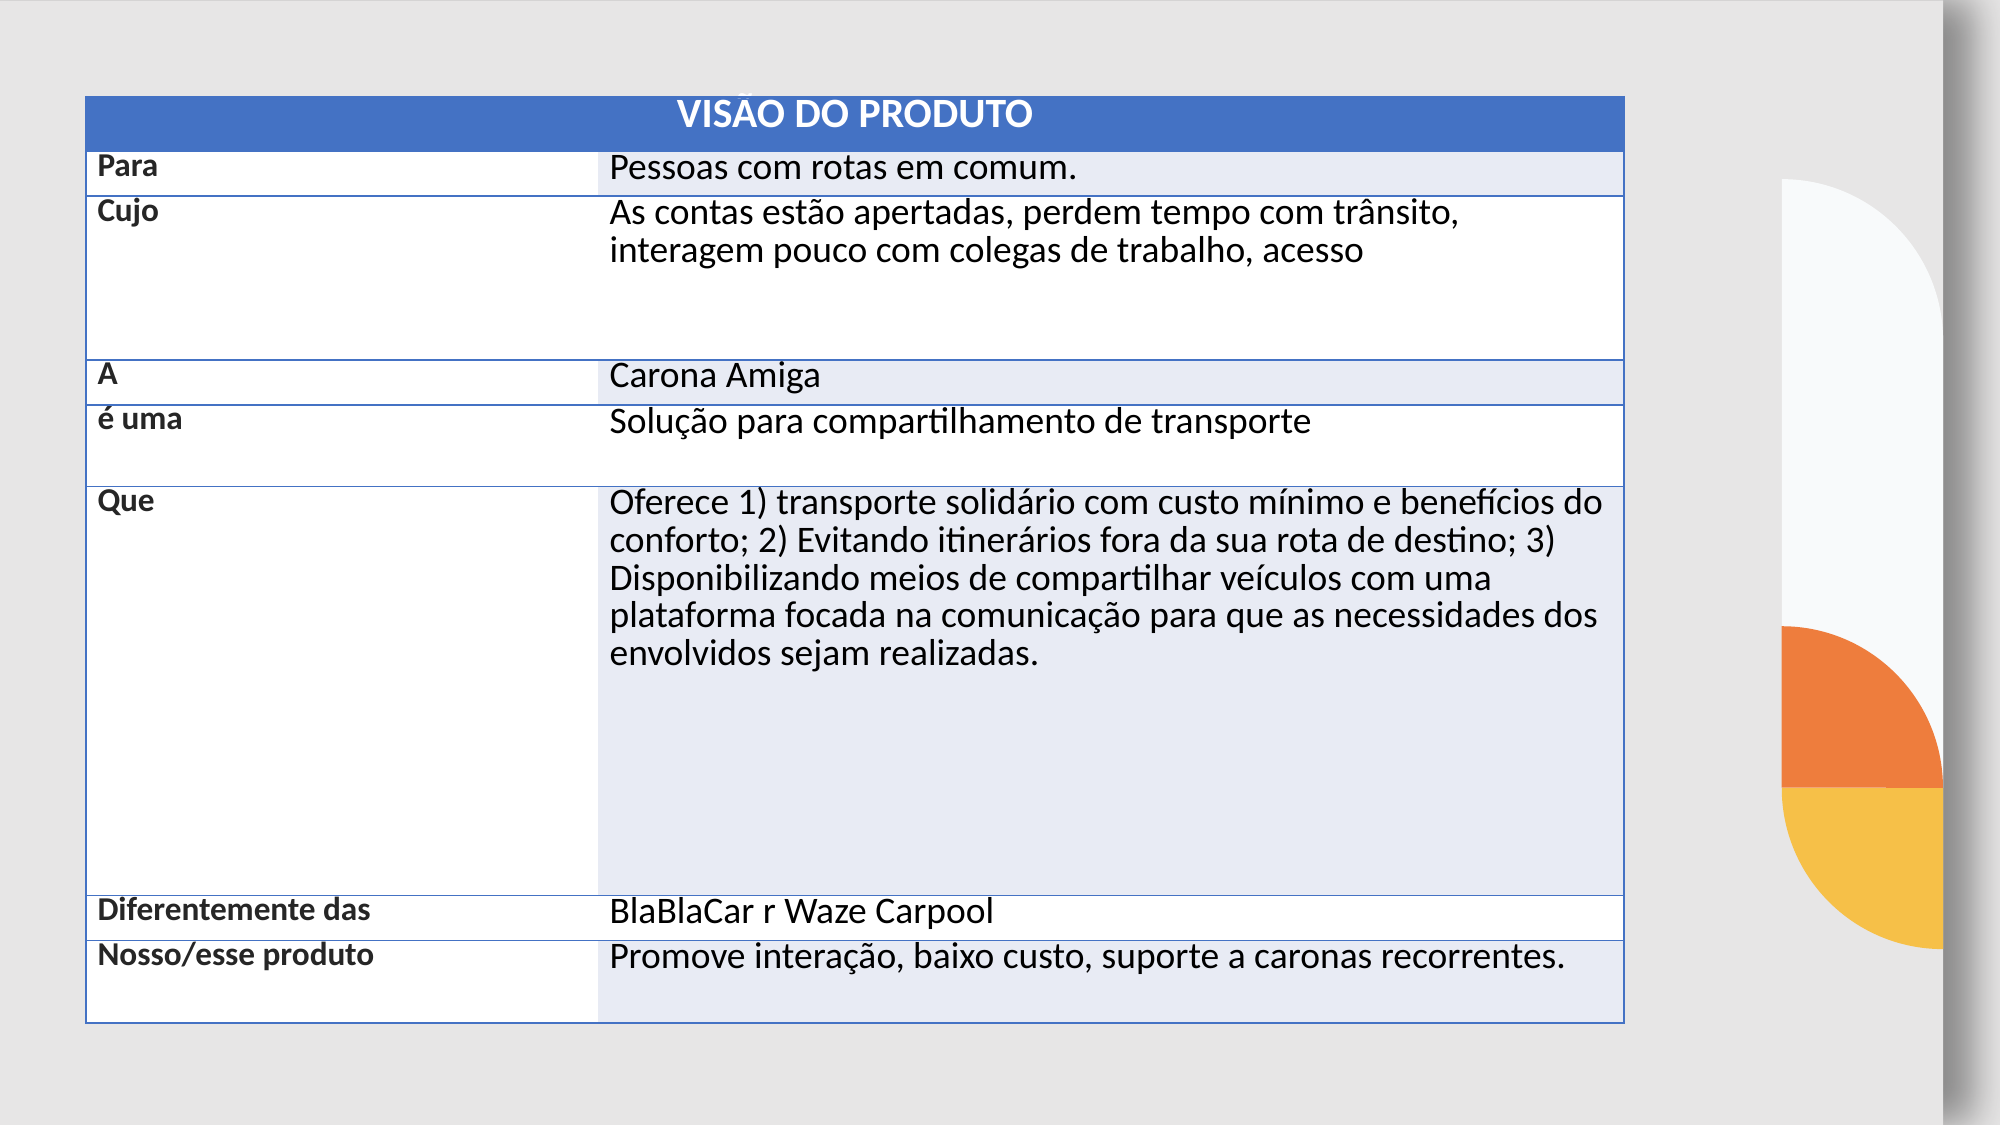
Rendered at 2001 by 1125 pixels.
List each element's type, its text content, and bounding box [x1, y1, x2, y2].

table_cell Cujo [87, 197, 598, 359]
table_cell Carona Amiga [598, 361, 1623, 404]
table_cell Nosso/esse produto [87, 941, 598, 1022]
table_cell Promove interação, baixo custo, suporte a caronas recorrentes. [598, 941, 1623, 1022]
text_box Canais [1936, 291, 1950, 835]
text_box [0, 0, 1944, 1125]
table_cell é uma [87, 406, 598, 486]
table_cell Diferentemente das [87, 896, 598, 940]
table_cell BlaBlaCar r Waze Carpool [598, 896, 1623, 940]
table_cell Para [87, 152, 598, 195]
table_cell Oferece 1) transporte solidário com custo mínimo e benefícios do conforto; 2) Evitando itinerários fora da sua rota de destino; 3) Disponibilizando meios de compartilhar veículos com uma plataforma focada na comunicação para que as necessidades dos envolvidos sejam realizadas. [598, 487, 1623, 895]
table_cell As contas estão apertadas, perdem tempo com trânsito, interagem pouco com colegas de trabalho, acesso [598, 197, 1623, 359]
table_cell Pessoas com rotas em comum. [598, 152, 1623, 195]
table_cell Solução para compartilhamento de transporte [598, 406, 1623, 486]
table_cell A [87, 361, 598, 404]
table_cell Que [87, 487, 598, 895]
table_header VISÃO DO PRODUTO [87, 98, 1623, 150]
